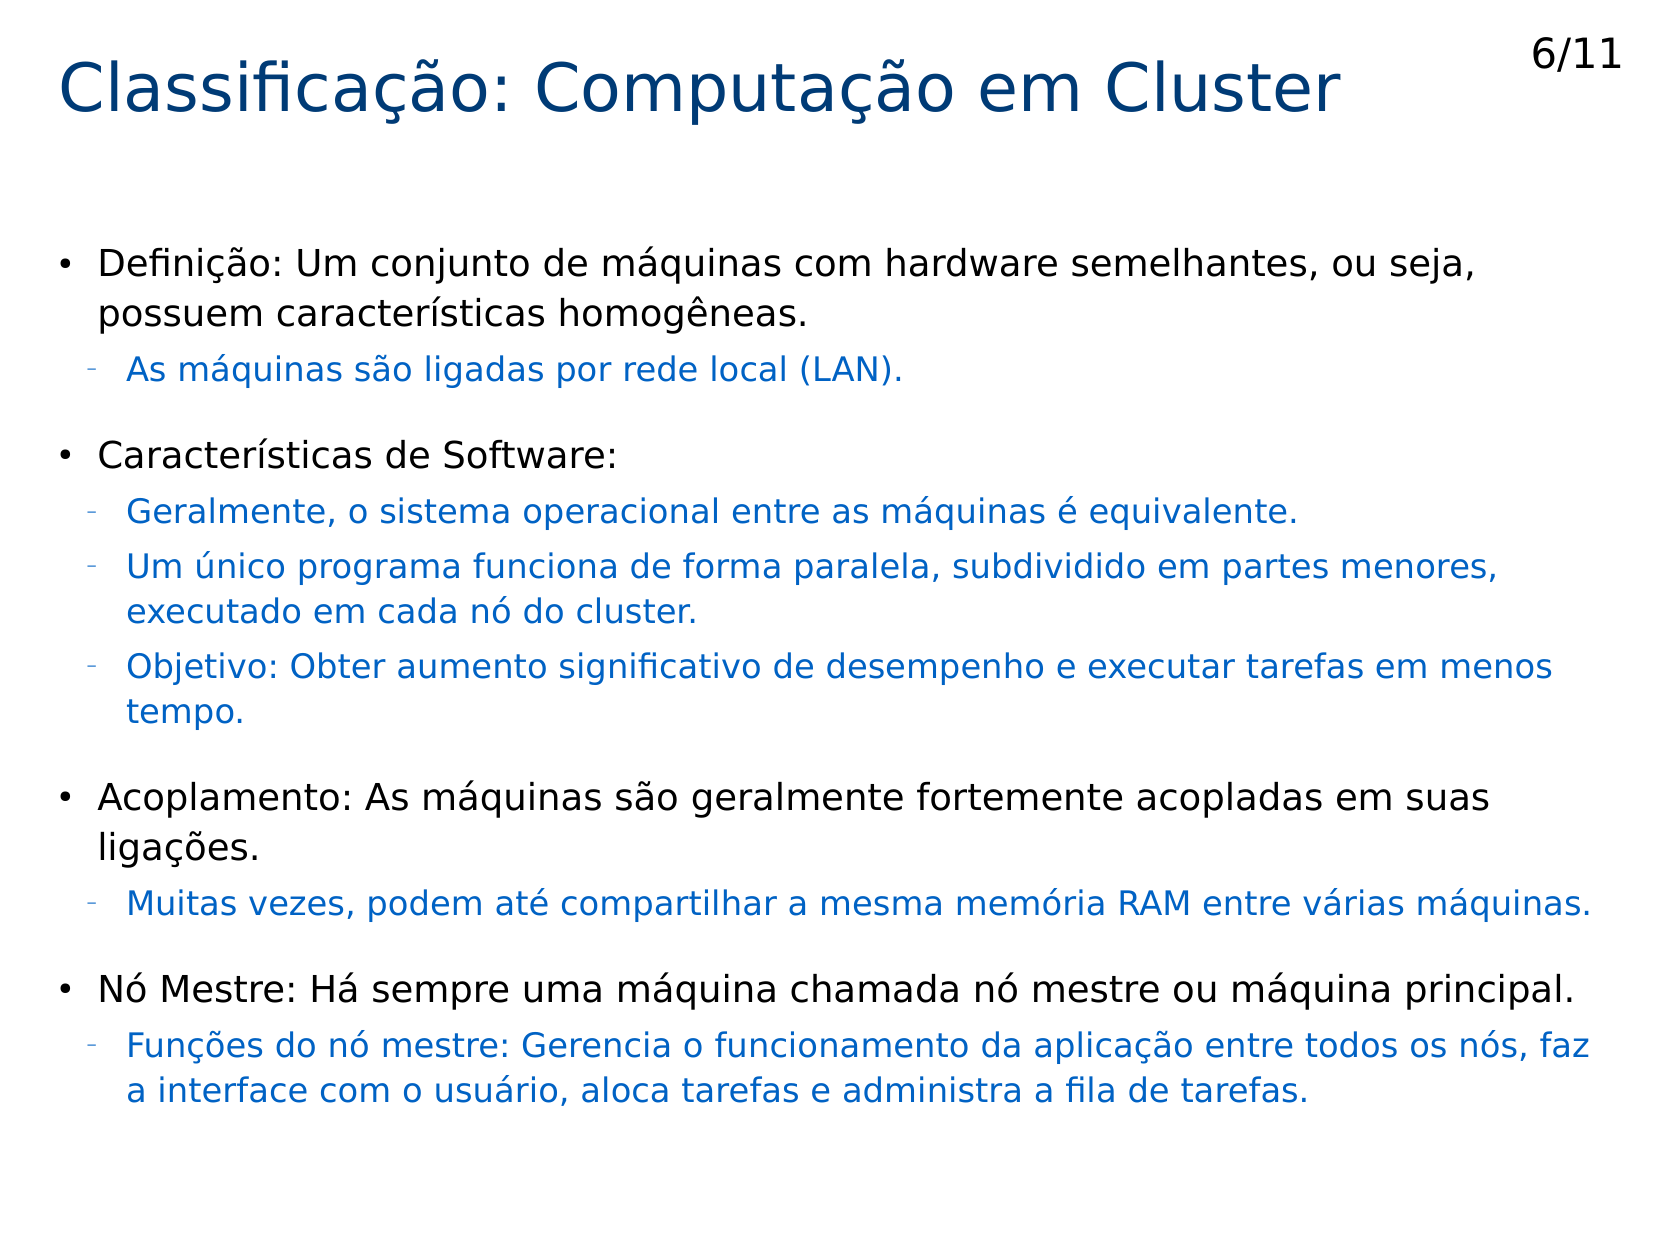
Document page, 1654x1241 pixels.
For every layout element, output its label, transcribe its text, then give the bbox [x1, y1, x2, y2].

title Classificação: Computação em Cluster [59, 29, 1506, 148]
list Definição: Um conjunto de máquinas com hardware semelhantes, ou seja, possuem características homogêneas. As máquinas são ligadas por rede local (LAN). Características de Software: Geralmente, o sistema operacional entre as máquinas é equivalente. Um único programa funciona de forma paralela, subdividido em partes menores, executado em cada nó do cluster. Objetivo: Obter aumento significativo de desempenho e executar tarefas em menos tempo. Acoplamento: As máquinas são geralmente fortemente acopladas em suas ligações. Muitas vezes, podem até compartilhar a mesma memória RAM entre várias máquinas. Nó Mestre: Há sempre uma máquina chamada nó mestre ou máquina principal. Funções do nó mestre: Gerencia o funcionamento da aplicação entre todos os nós, faz a interface com o usuário, aloca tarefas e administra a fila de tarefas. [59, 236, 1595, 1211]
